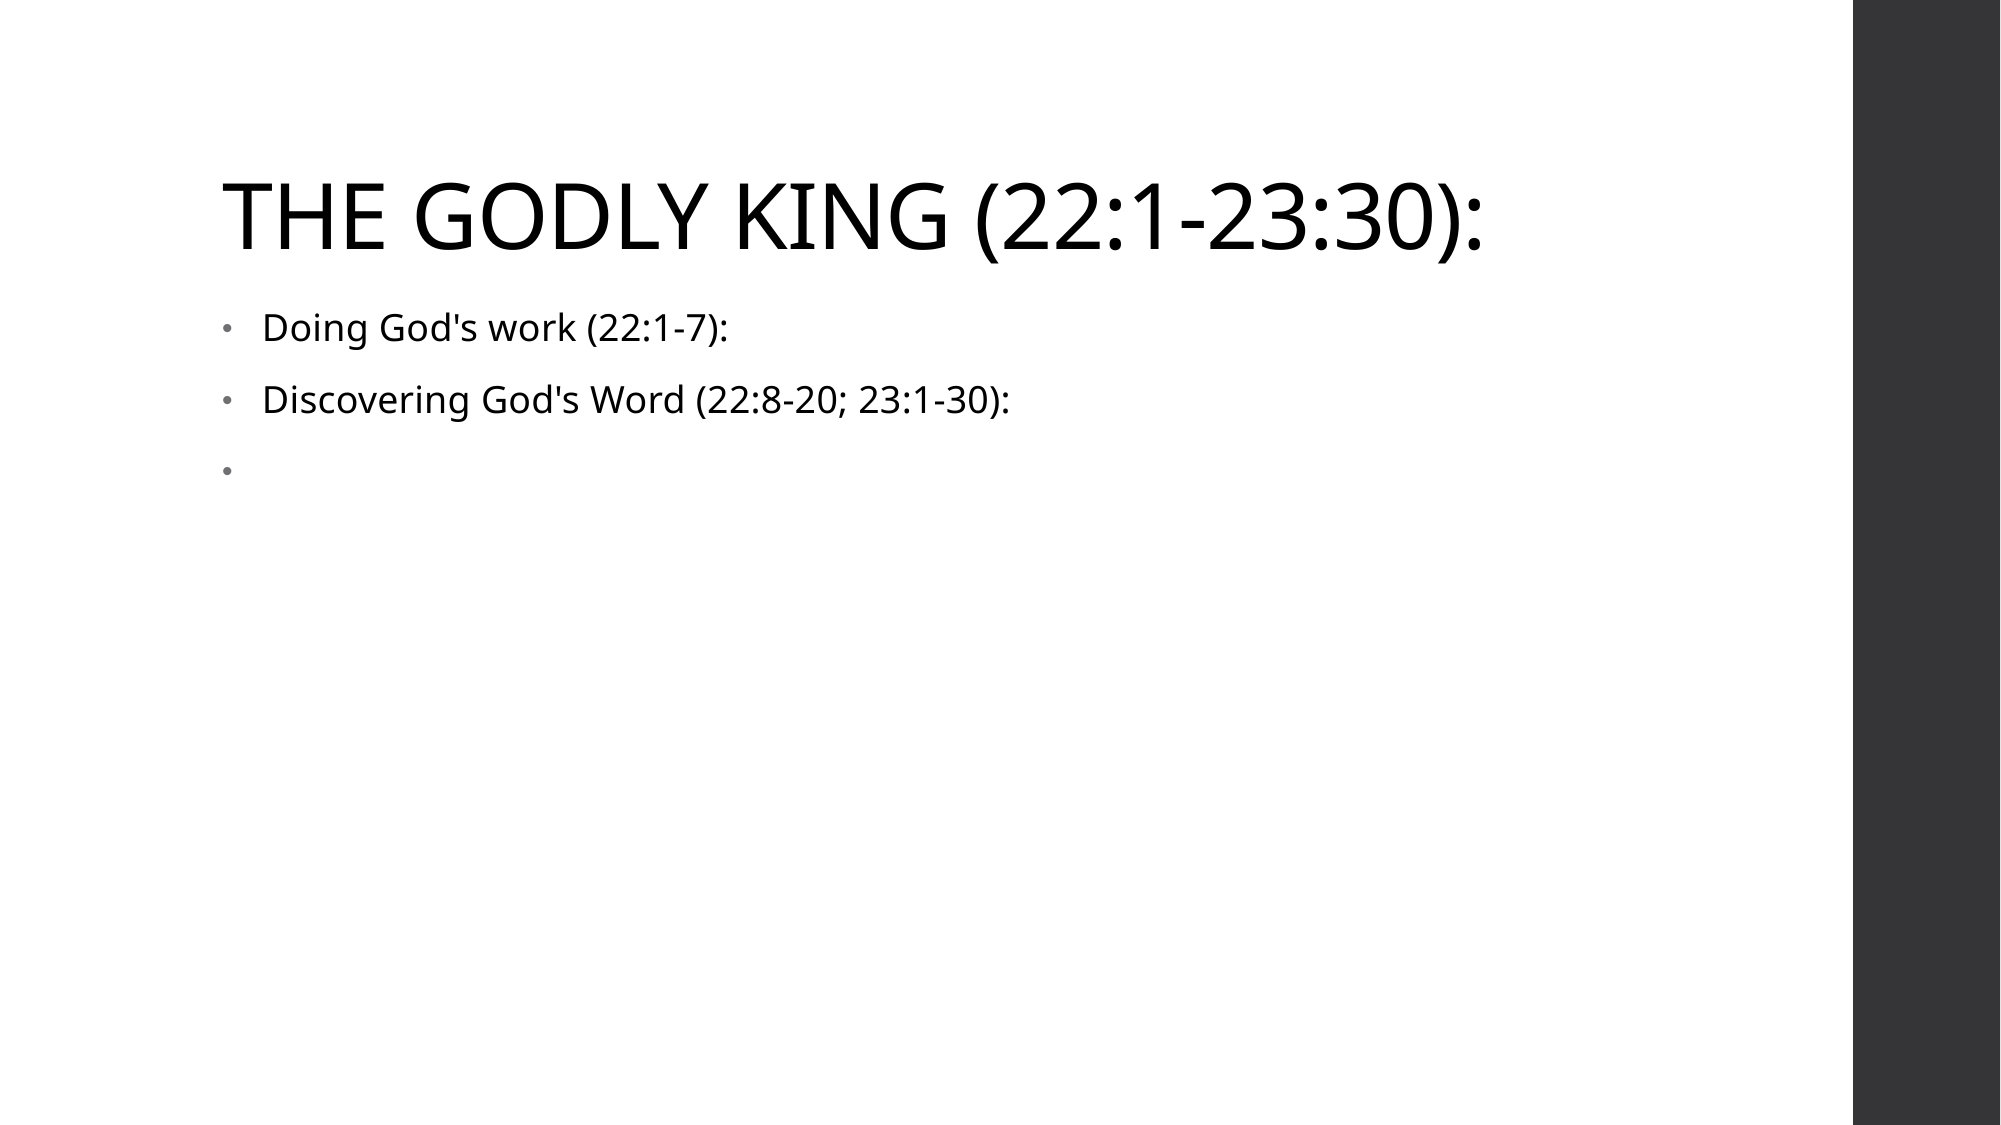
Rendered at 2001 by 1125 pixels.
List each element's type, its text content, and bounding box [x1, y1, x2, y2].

title THE GODLY KING (22:1-23:30): [206, 60, 1797, 278]
list Doing God's work (22:1-7): Discovering God's Word (22:8-20; 23:1-30): [206, 299, 1617, 1014]
